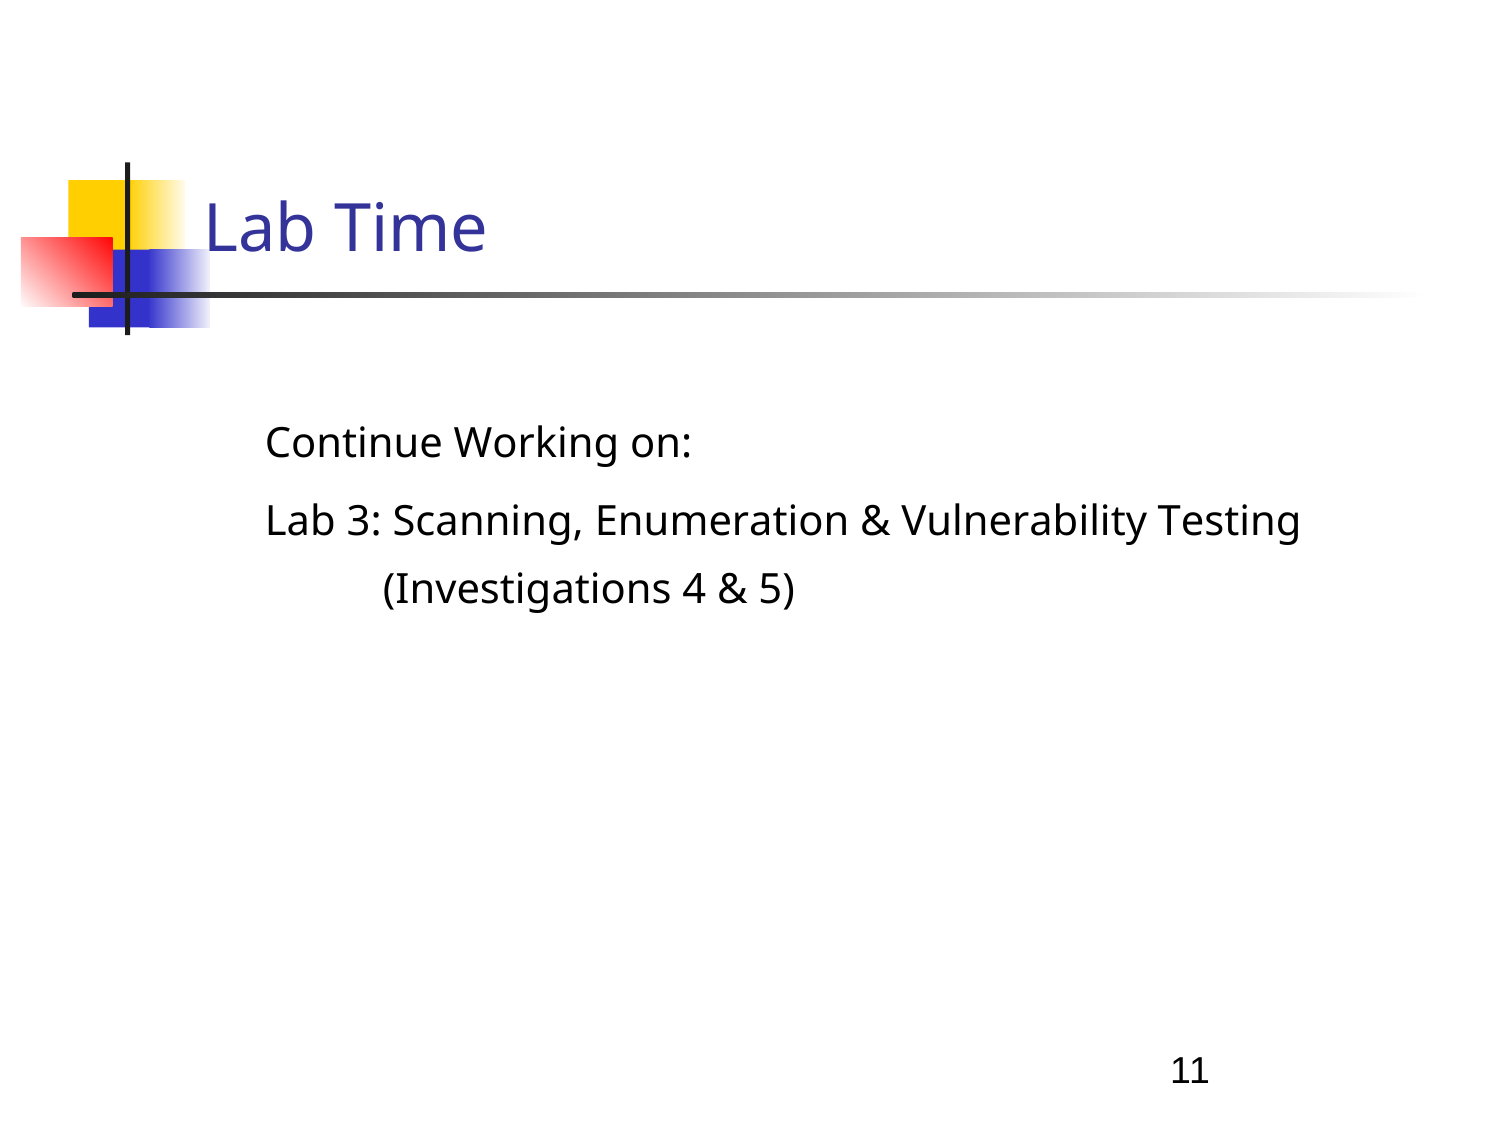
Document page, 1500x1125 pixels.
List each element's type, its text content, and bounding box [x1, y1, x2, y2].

title Lab Time [188, 35, 1468, 276]
list Continue Working on: Lab 3: Scanning, Enumeration & Vulnerability Testing (Investigations 4 & 5) [193, 331, 1469, 1007]
